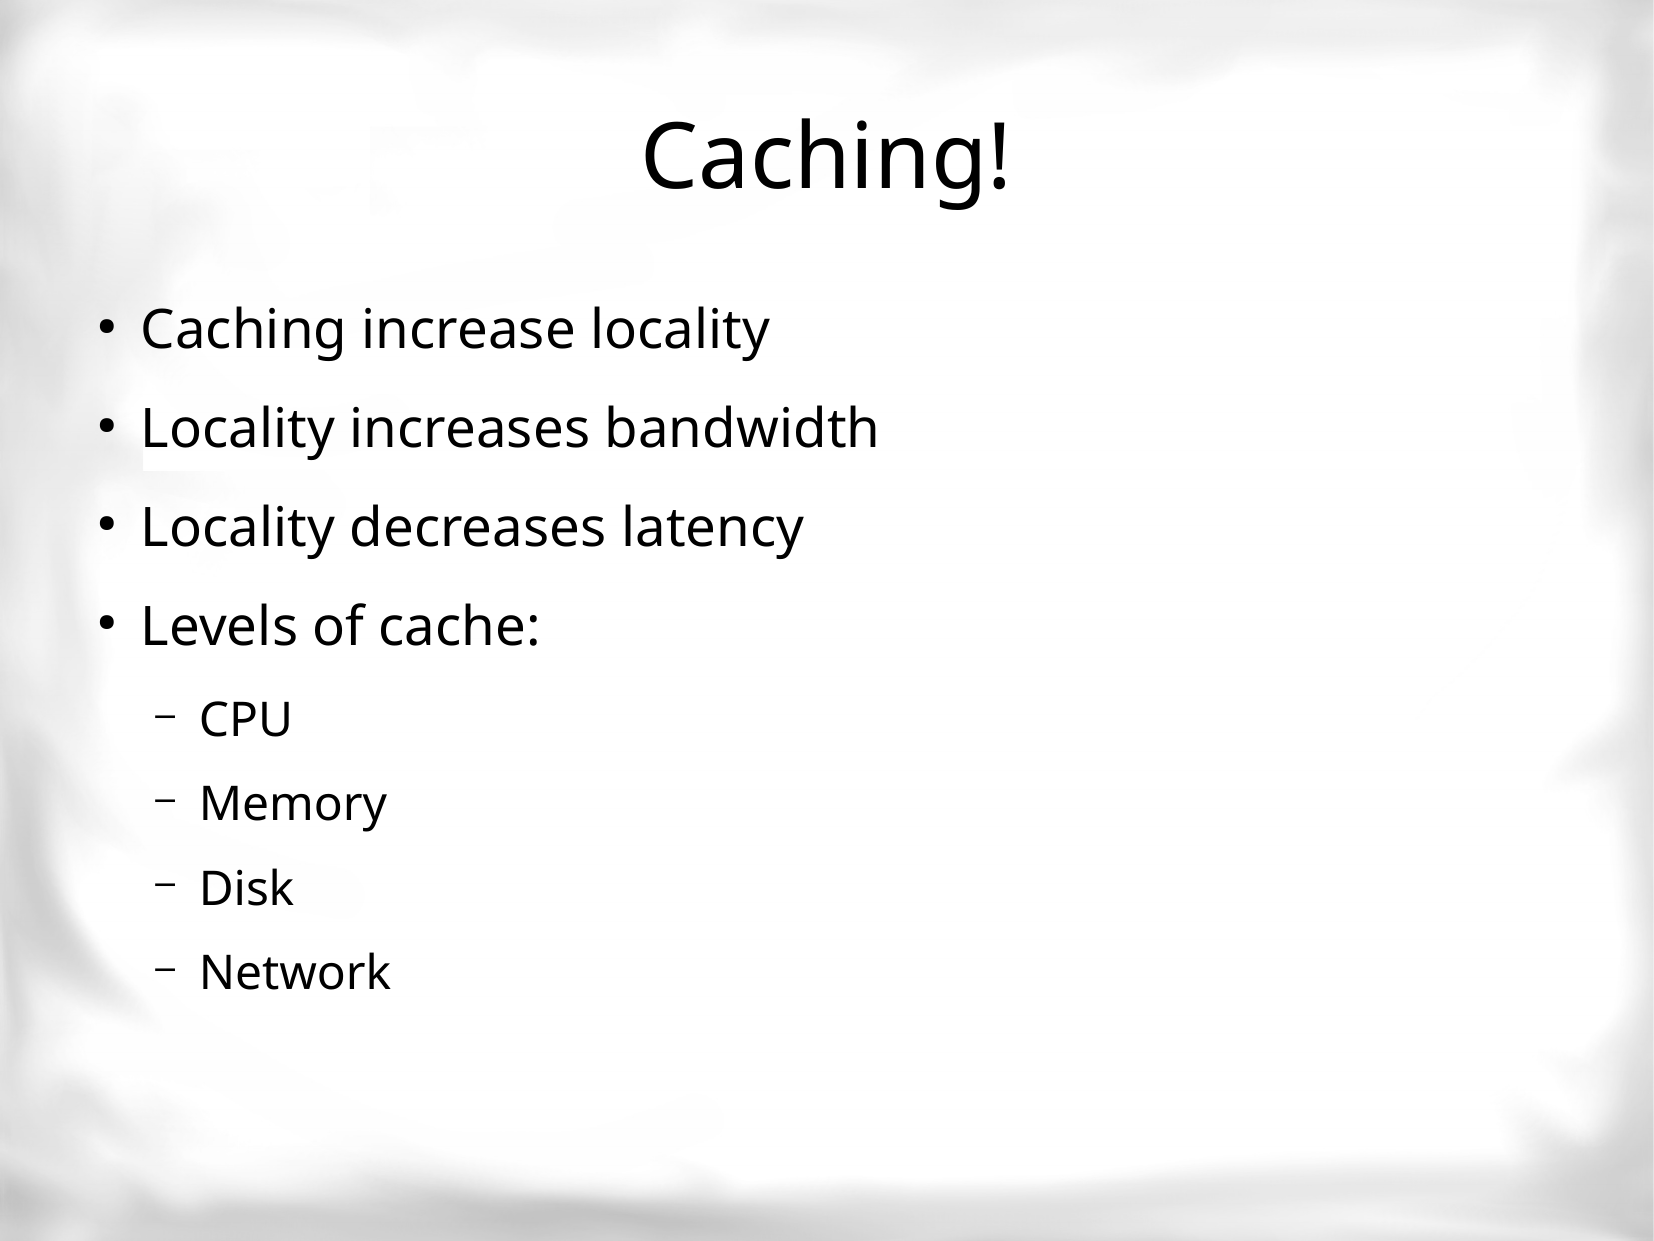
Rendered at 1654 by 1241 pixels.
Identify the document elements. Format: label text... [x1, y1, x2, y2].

list Caching increase locality Locality increases bandwidth Locality decreases latency Levels of cache: CPU Memory Disk Network [82, 290, 1571, 1010]
picture [0, 0, 1654, 1241]
title Caching! [82, 49, 1571, 257]
